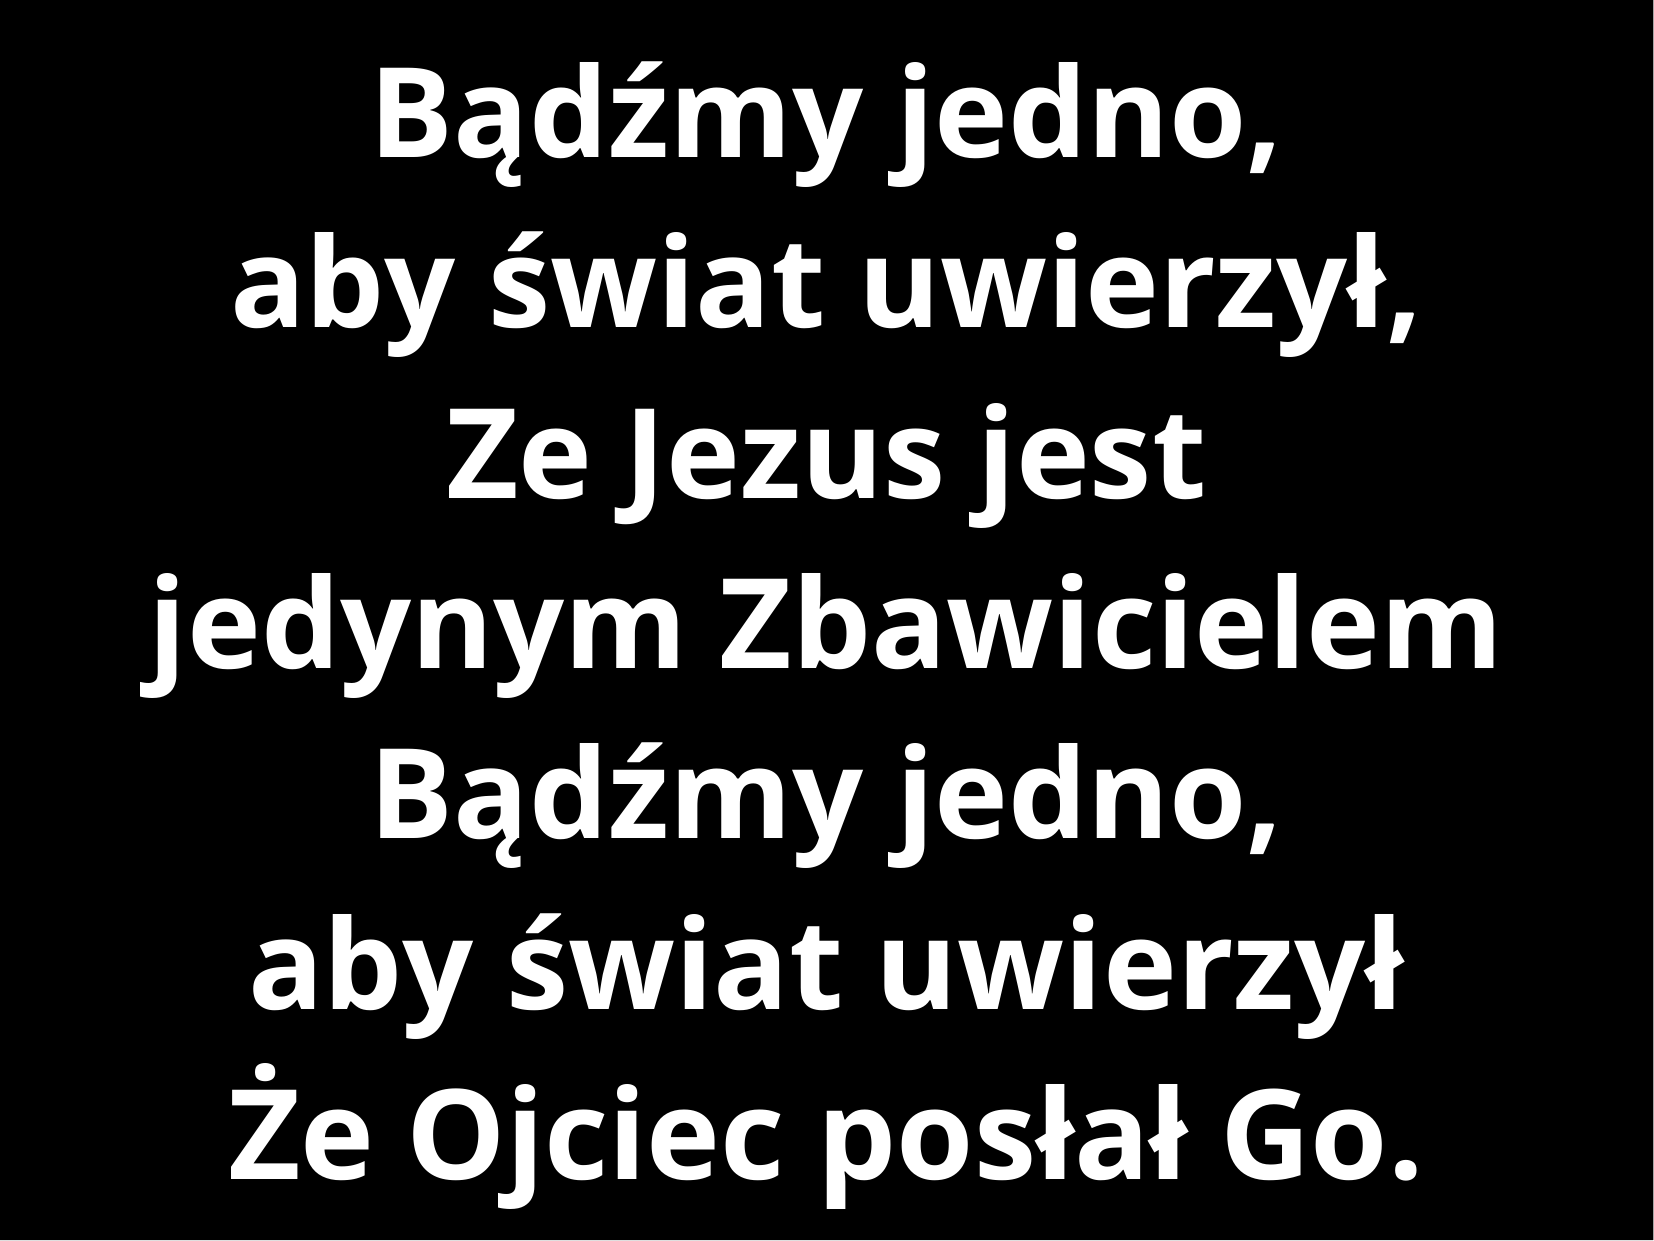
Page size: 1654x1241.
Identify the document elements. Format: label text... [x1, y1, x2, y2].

title Bądźmy jedno, aby świat uwierzył, Ze Jezus jest jedynym Zbawicielem Bądźmy jedno, aby świat uwierzył Że Ojciec posłał Go. [0, 0, 1654, 1241]
